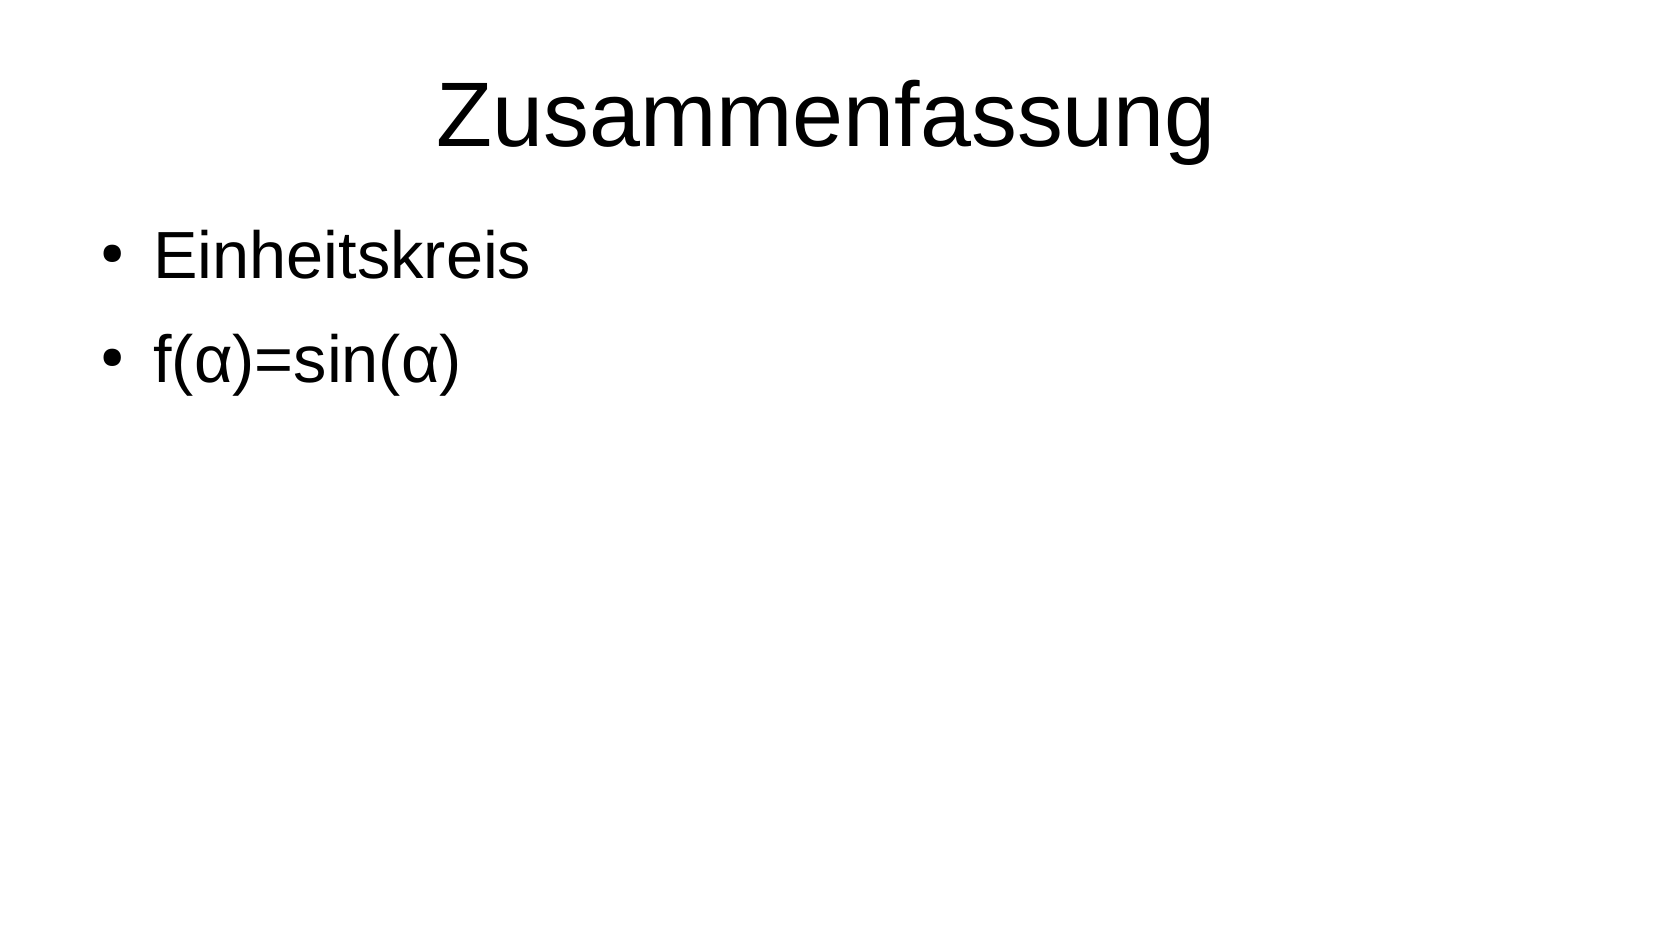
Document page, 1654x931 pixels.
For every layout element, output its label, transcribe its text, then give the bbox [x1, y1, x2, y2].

list Einheitskreis f(α)=sin(α) [82, 217, 1571, 758]
title Zusammenfassung [82, 37, 1571, 193]
